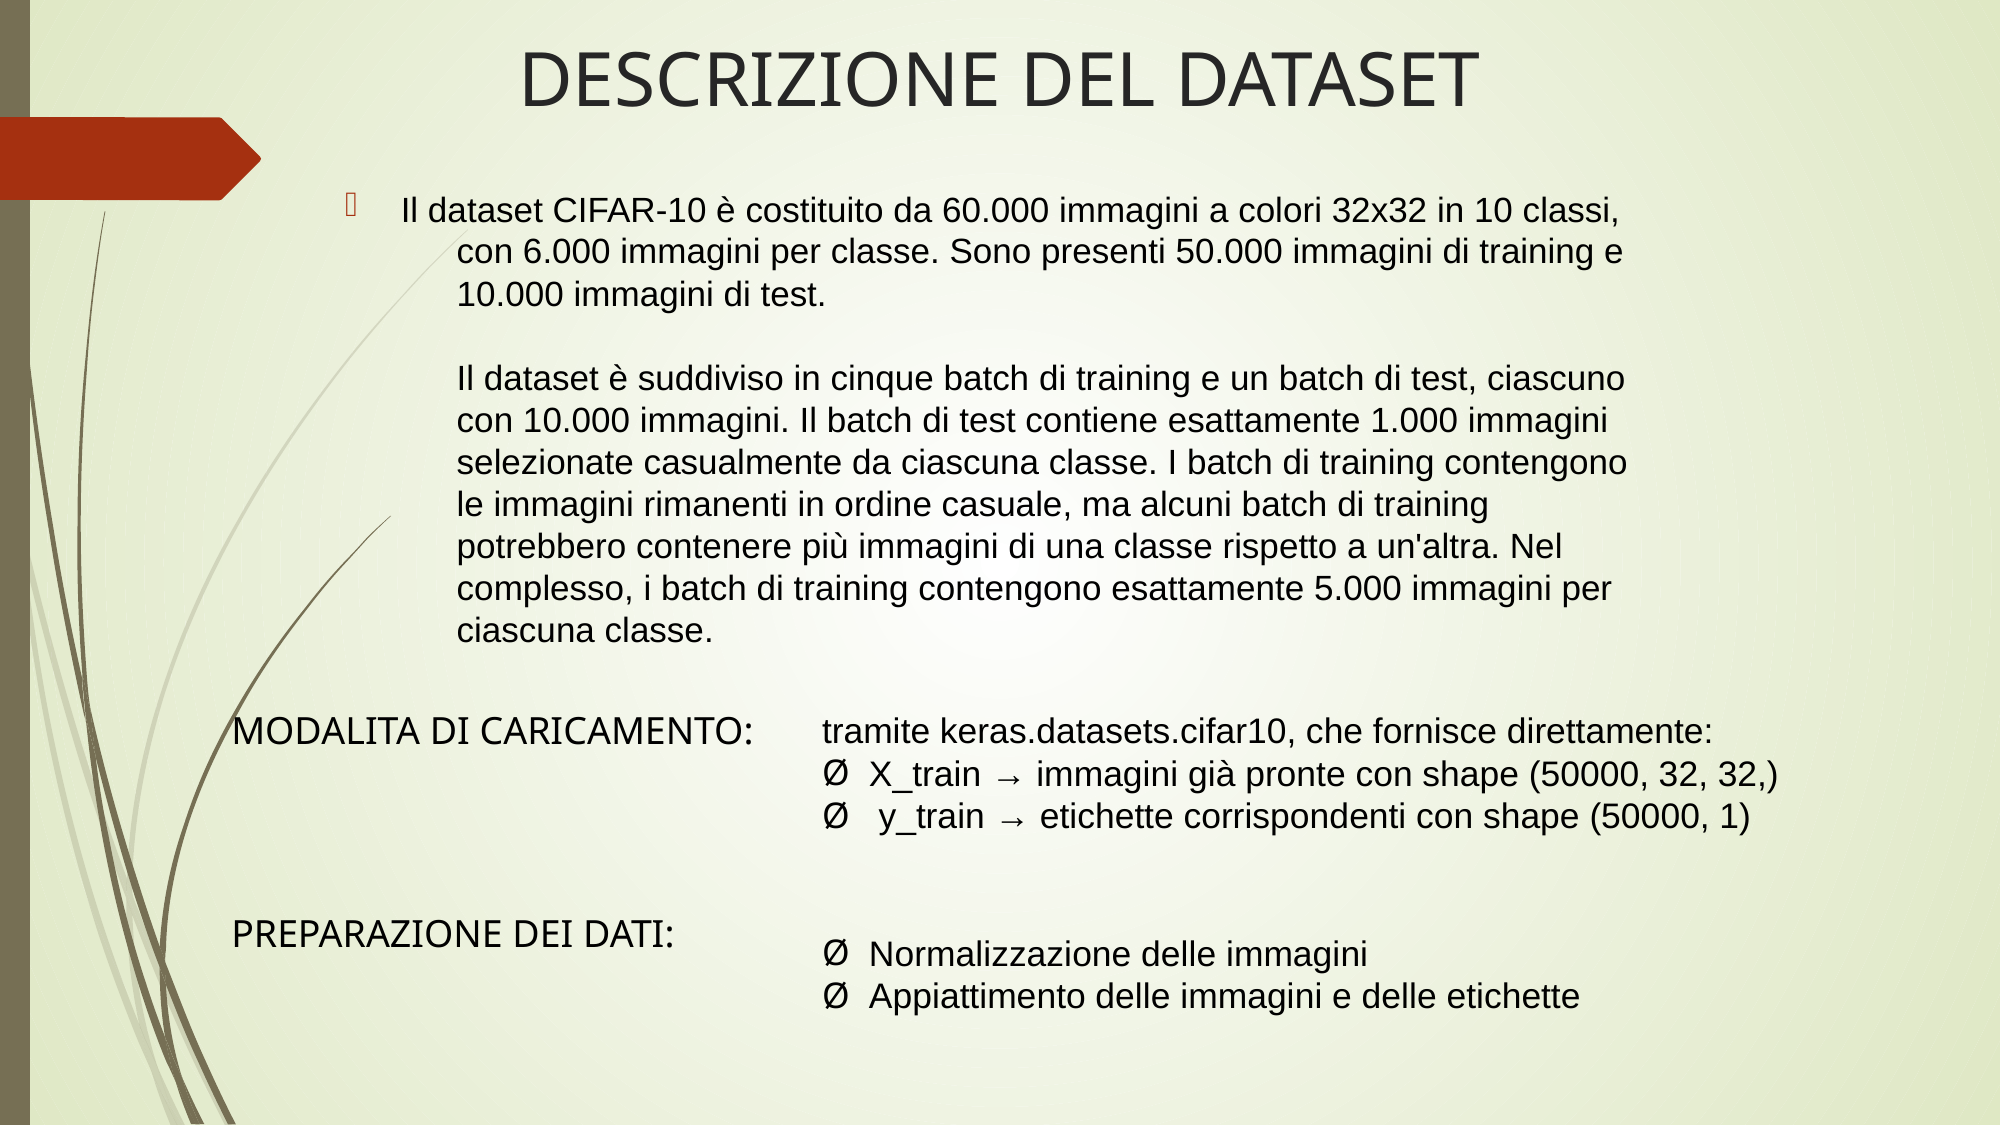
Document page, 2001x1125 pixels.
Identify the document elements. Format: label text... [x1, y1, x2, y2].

text_box PREPARAZIONE DEI DATI: [216, 902, 807, 963]
text_box Normalizzazione delle immagini Appiattimento delle immagini e delle etichette [806, 923, 1959, 1025]
text_box tramite keras.datasets.cifar10, che fornisce direttamente: X_train → immagini già pronte con shape (50000, 32, 32,) y_train → etichette corrispondenti con shape (50000, 1) [806, 658, 1959, 845]
list Il dataset CIFAR-10 è costituito da 60.000 immagini a colori 32x32 in 10 classi, con 6.000 immagini per classe. Sono presenti 50.000 immagini di training e 10.000 immagini di test. Il dataset è suddiviso in cinque batch di training e un batch di test, ciascuno con 10.000 immagini. Il batch di test contiene esattamente 1.000 immagini selezionate casualmente da ciascuna classe. I batch di training contengono le immagini rimanenti in ordine casuale, ma alcuni batch di training potrebbero contenere più immagini di una classe rispetto a un'altra. Nel complesso, i batch di training contengono esattamente 5.000 immagini per ciascuna classe. [330, 179, 1670, 659]
title DESCRIZIONE DEL DATASET [4, 23, 1996, 156]
text_box MODALITA DI CARICAMENTO: [216, 699, 806, 760]
